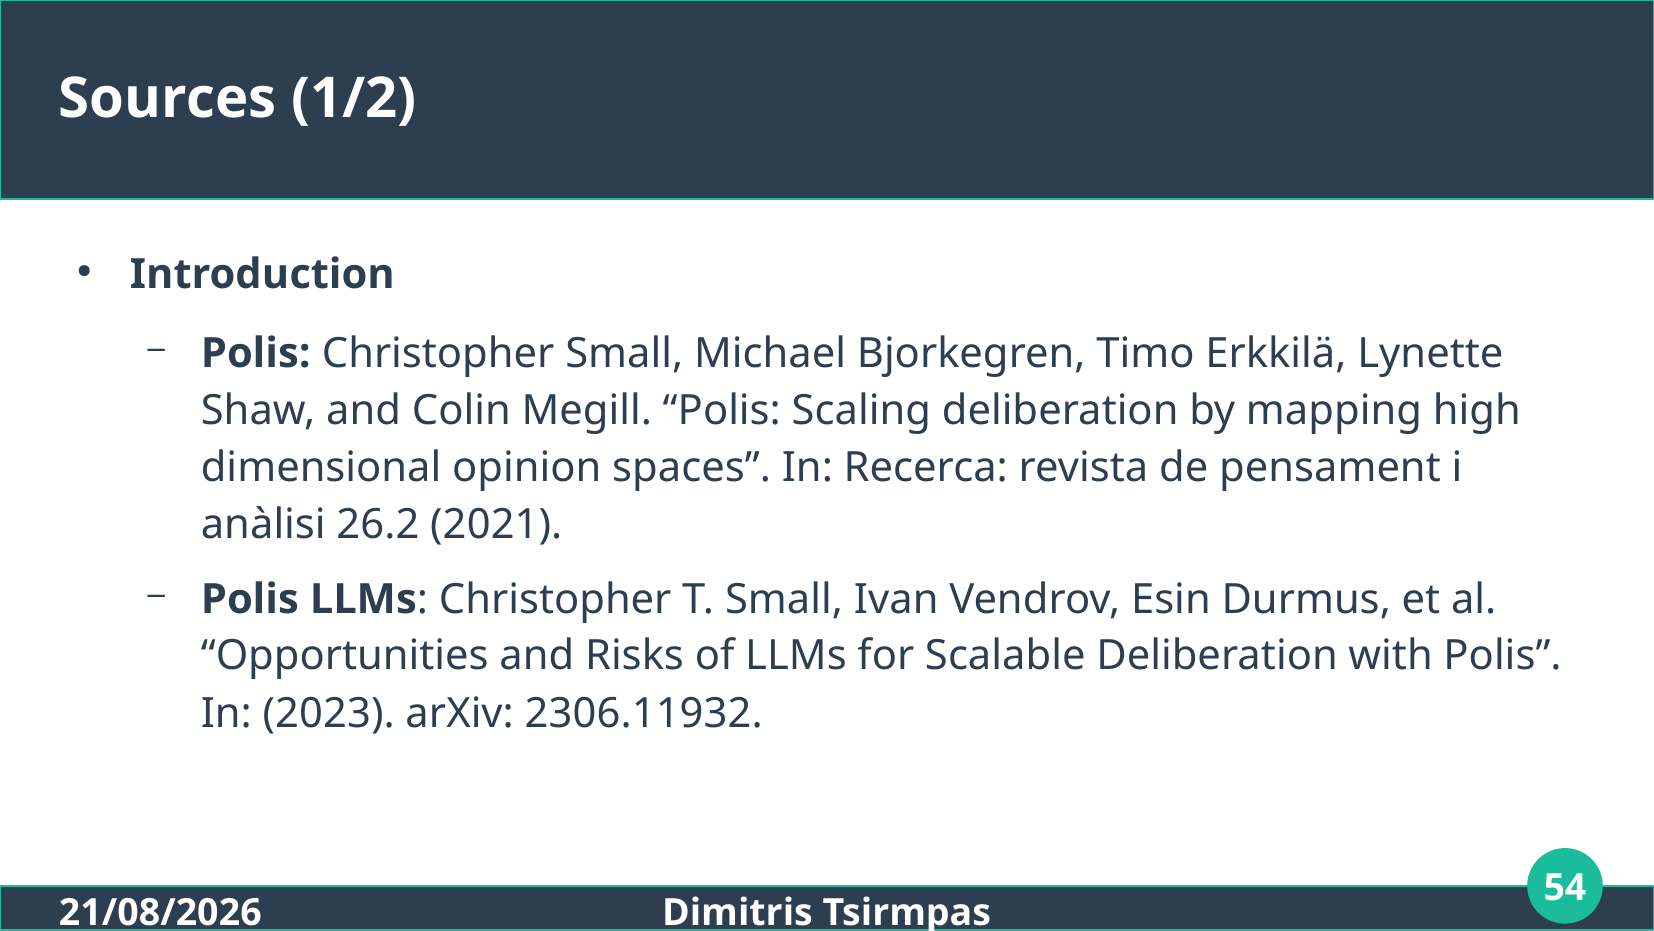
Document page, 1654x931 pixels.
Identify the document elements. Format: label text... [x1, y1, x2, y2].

list Introduction Polis: Christopher Small, Michael Bjorkegren, Timo Erkkilä, Lynette Shaw, and Colin Megill. “Polis: Scaling deliberation by mapping high dimensional opinion spaces”. In: Recerca: revista de pensament i anàlisi 26.2 (2021). Polis LLMs: Christopher T. Small, Ivan Vendrov, Esin Durmus, et al. “Opportunities and Risks of LLMs for Scalable Deliberation with Polis”. In: (2023). arXiv: 2306.11932. [59, 243, 1595, 864]
title Sources (1/2) [59, 37, 1595, 155]
